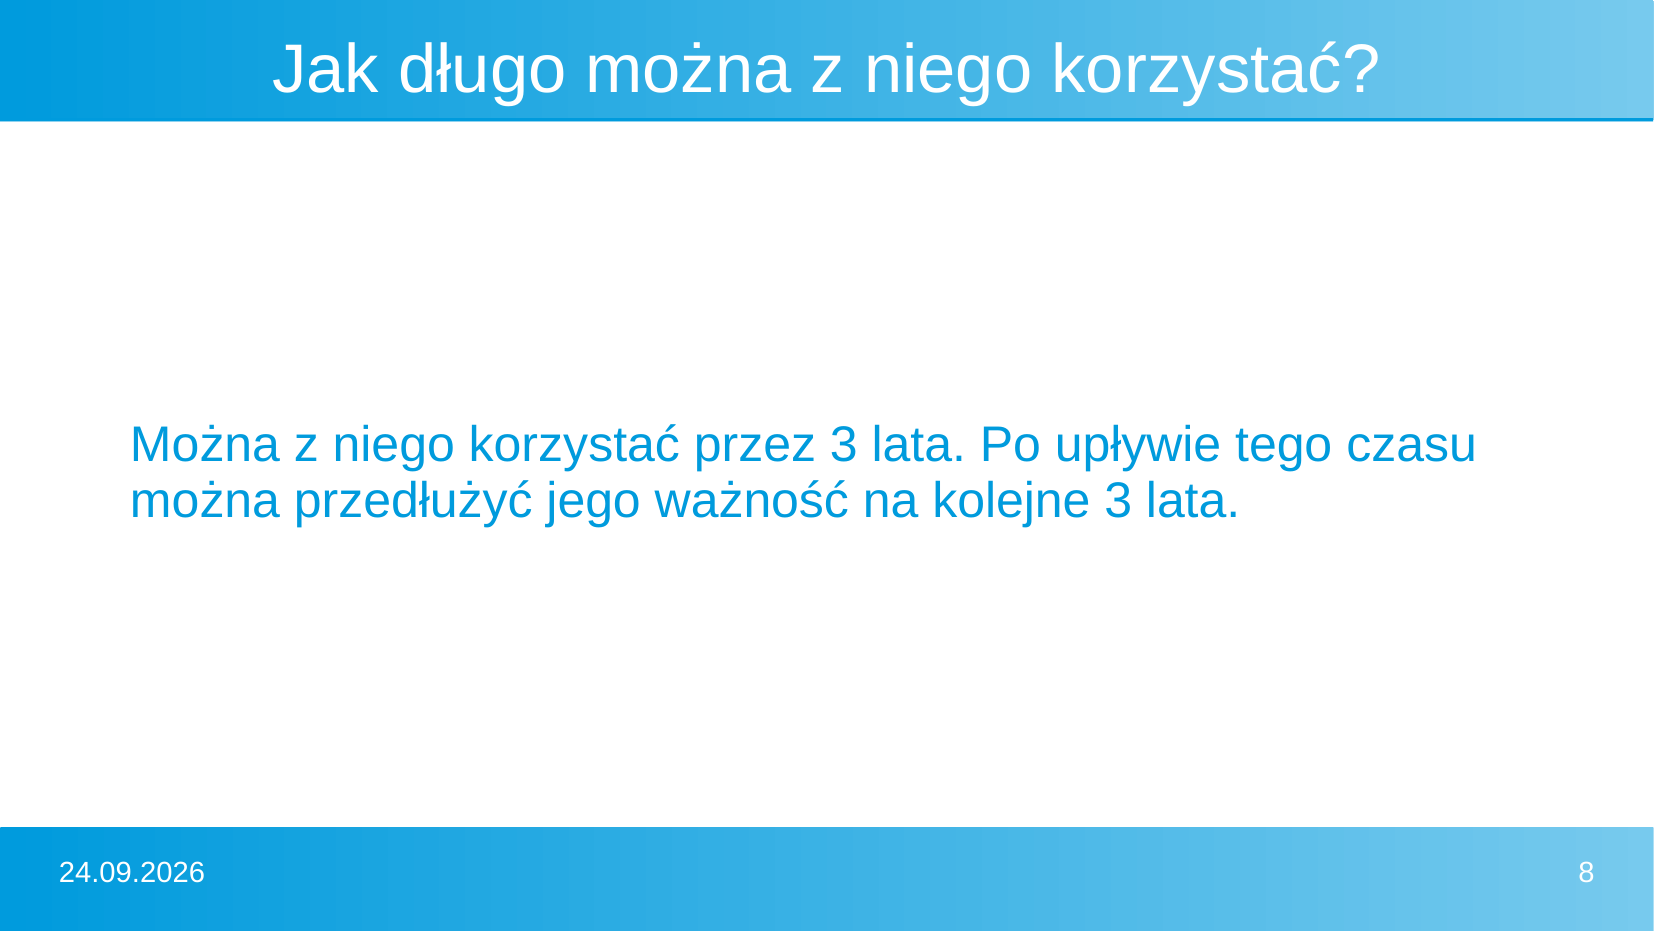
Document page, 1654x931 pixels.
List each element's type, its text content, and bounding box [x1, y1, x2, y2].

title Jak długo można z niego korzystać? [59, 29, 1595, 108]
list Można z niego korzystać przez 3 lata. Po upływie tego czasu można przedłużyć jego ważność na kolejne 3 lata. [59, 177, 1595, 768]
